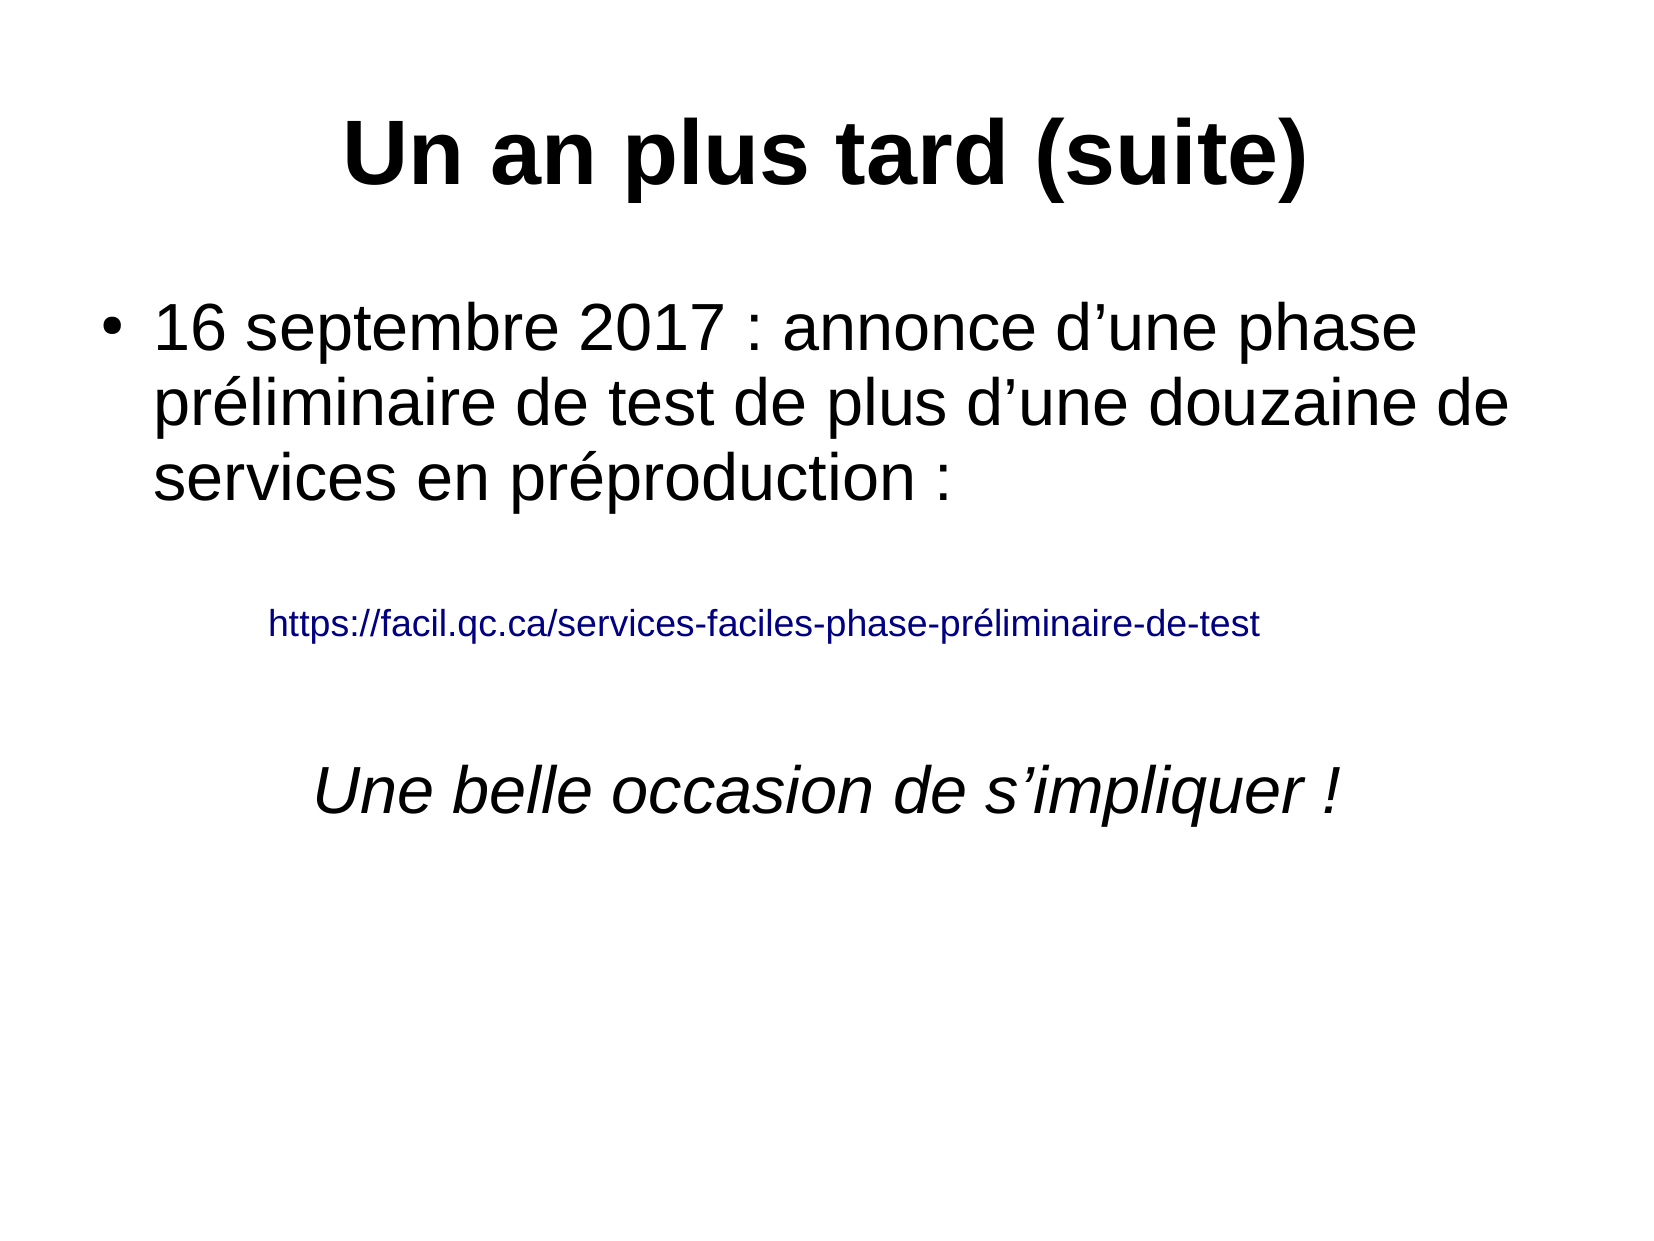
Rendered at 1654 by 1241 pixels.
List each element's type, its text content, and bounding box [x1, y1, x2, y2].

text_box https://facil.qc.ca/services-faciles-phase-préliminaire-de-test [253, 595, 1415, 652]
title Un an plus tard (suite) [82, 49, 1571, 257]
list 16 septembre 2017 : annonce d’une phase préliminaire de test de plus d’une douzaine de services en préproduction : Une belle occasion de s’impliquer ! [82, 290, 1571, 1010]
